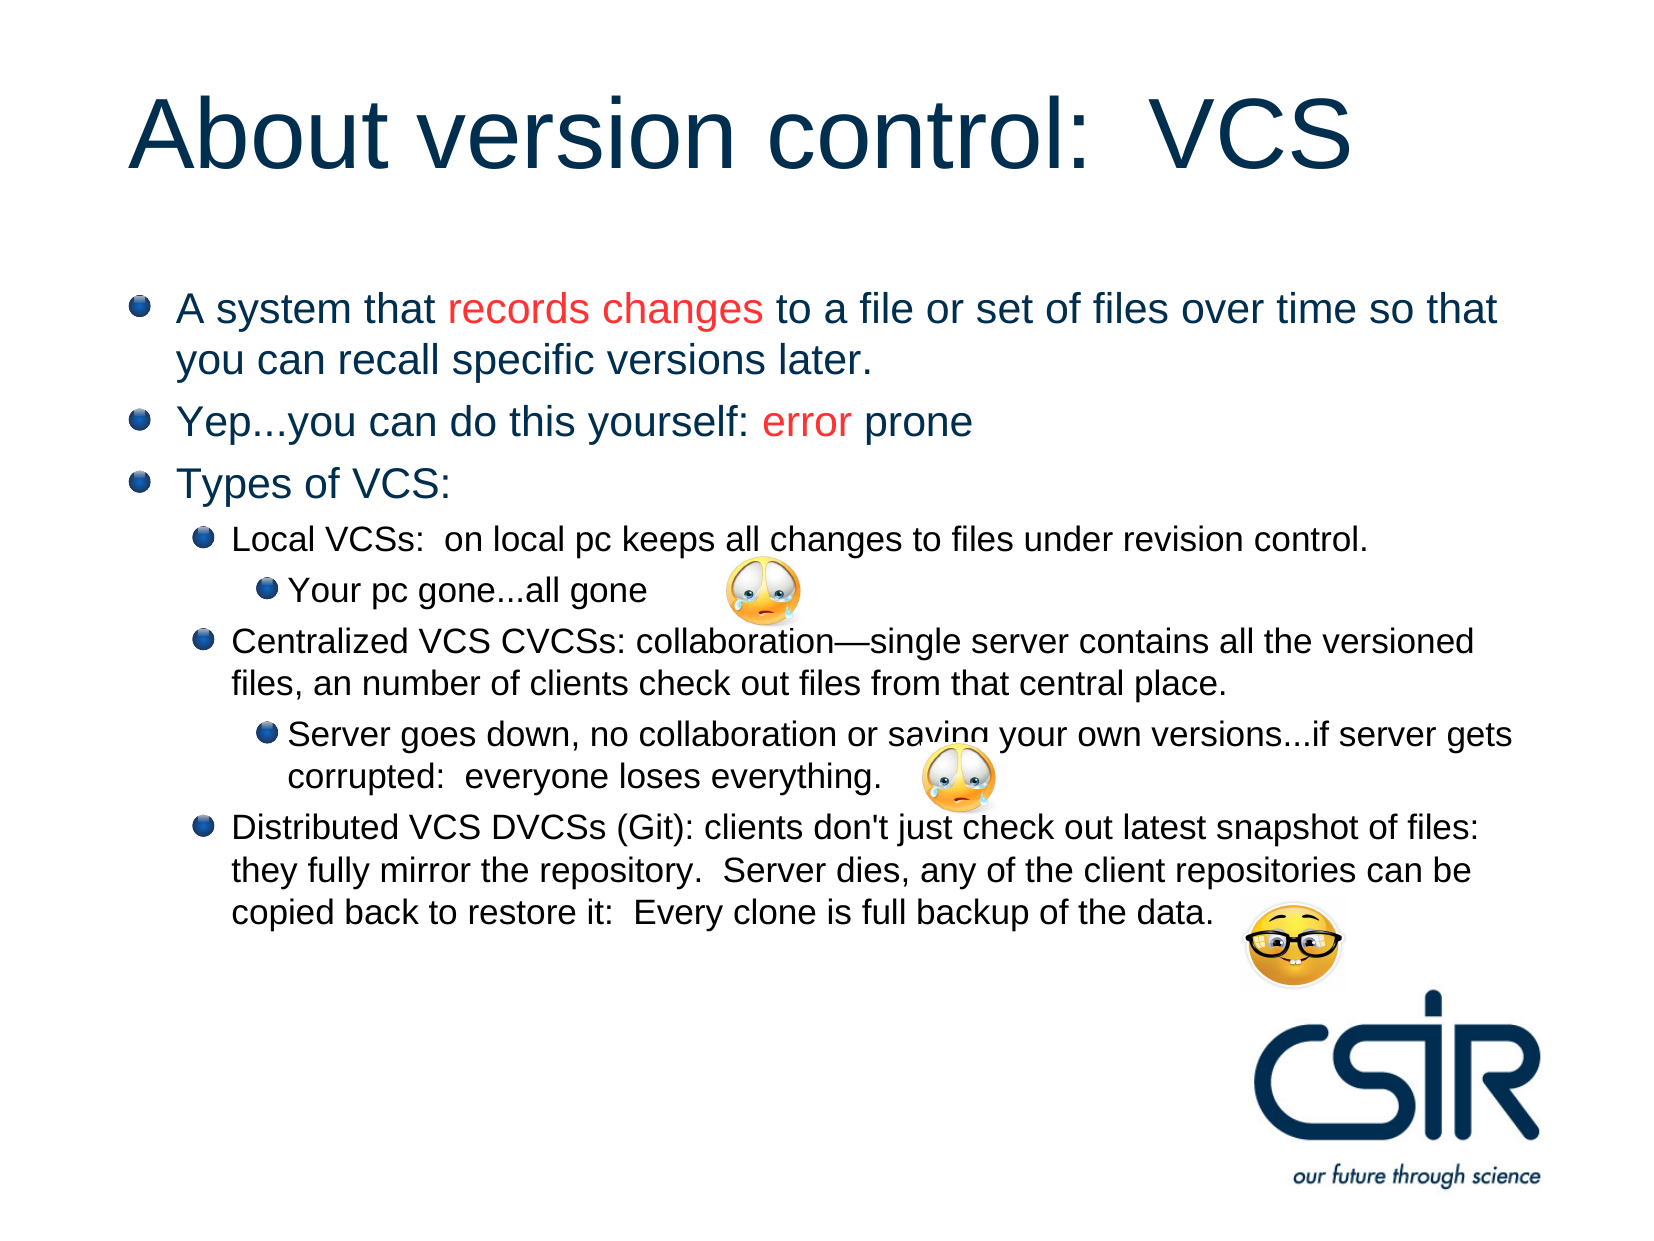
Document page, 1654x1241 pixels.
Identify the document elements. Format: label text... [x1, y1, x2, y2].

picture [1240, 897, 1653, 1240]
picture [921, 742, 999, 815]
picture [725, 555, 804, 628]
list A system that records changes to a file or set of files over time so that you can recall specific versions later. Yep...you can do this yourself: error prone Types of VCS: Local VCSs: on local pc keeps all changes to files under revision control. Your pc gone...all gone Centralized VCS CVCSs: collaboration—single server contains all the versioned files, an number of clients check out files from that central place. Server goes down, no collaboration or saving your own versions...if server gets corrupted: everyone loses everything. Distributed VCS DVCSs (Git): clients don't just check out latest snapshot of files: they fully mirror the repository. Server dies, any of the client repositories can be copied back to restore it: Every clone is full backup of the data. [128, 280, 1534, 944]
title About version control: VCS [128, 68, 1534, 248]
